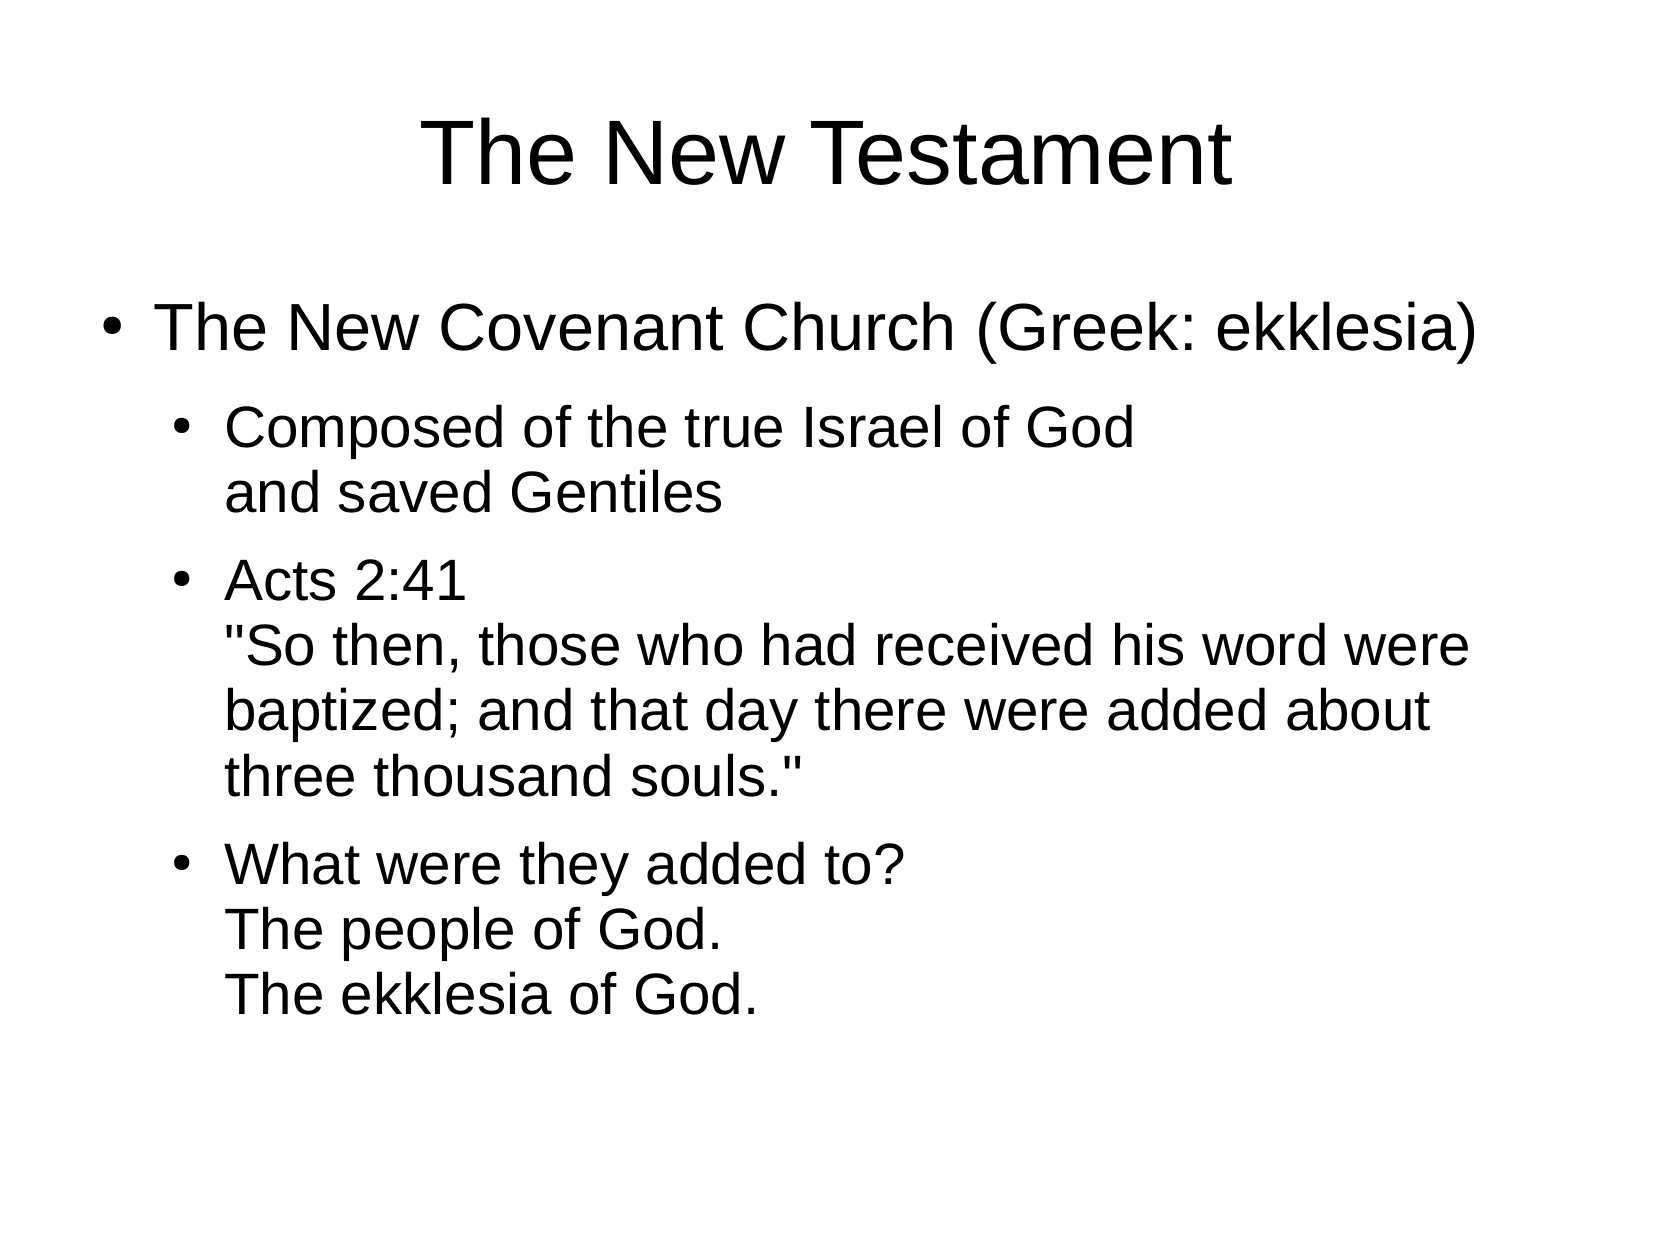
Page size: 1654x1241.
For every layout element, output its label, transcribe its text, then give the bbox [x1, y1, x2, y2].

title The New Testament [82, 49, 1571, 257]
list The New Covenant Church (Greek: ekklesia) Composed of the true Israel of God and saved Gentiles Acts 2:41 "So then, those who had received his word were baptized; and that day there were added about three thousand souls." What were they added to? The people of God. The ekklesia of God. [82, 290, 1571, 1109]
